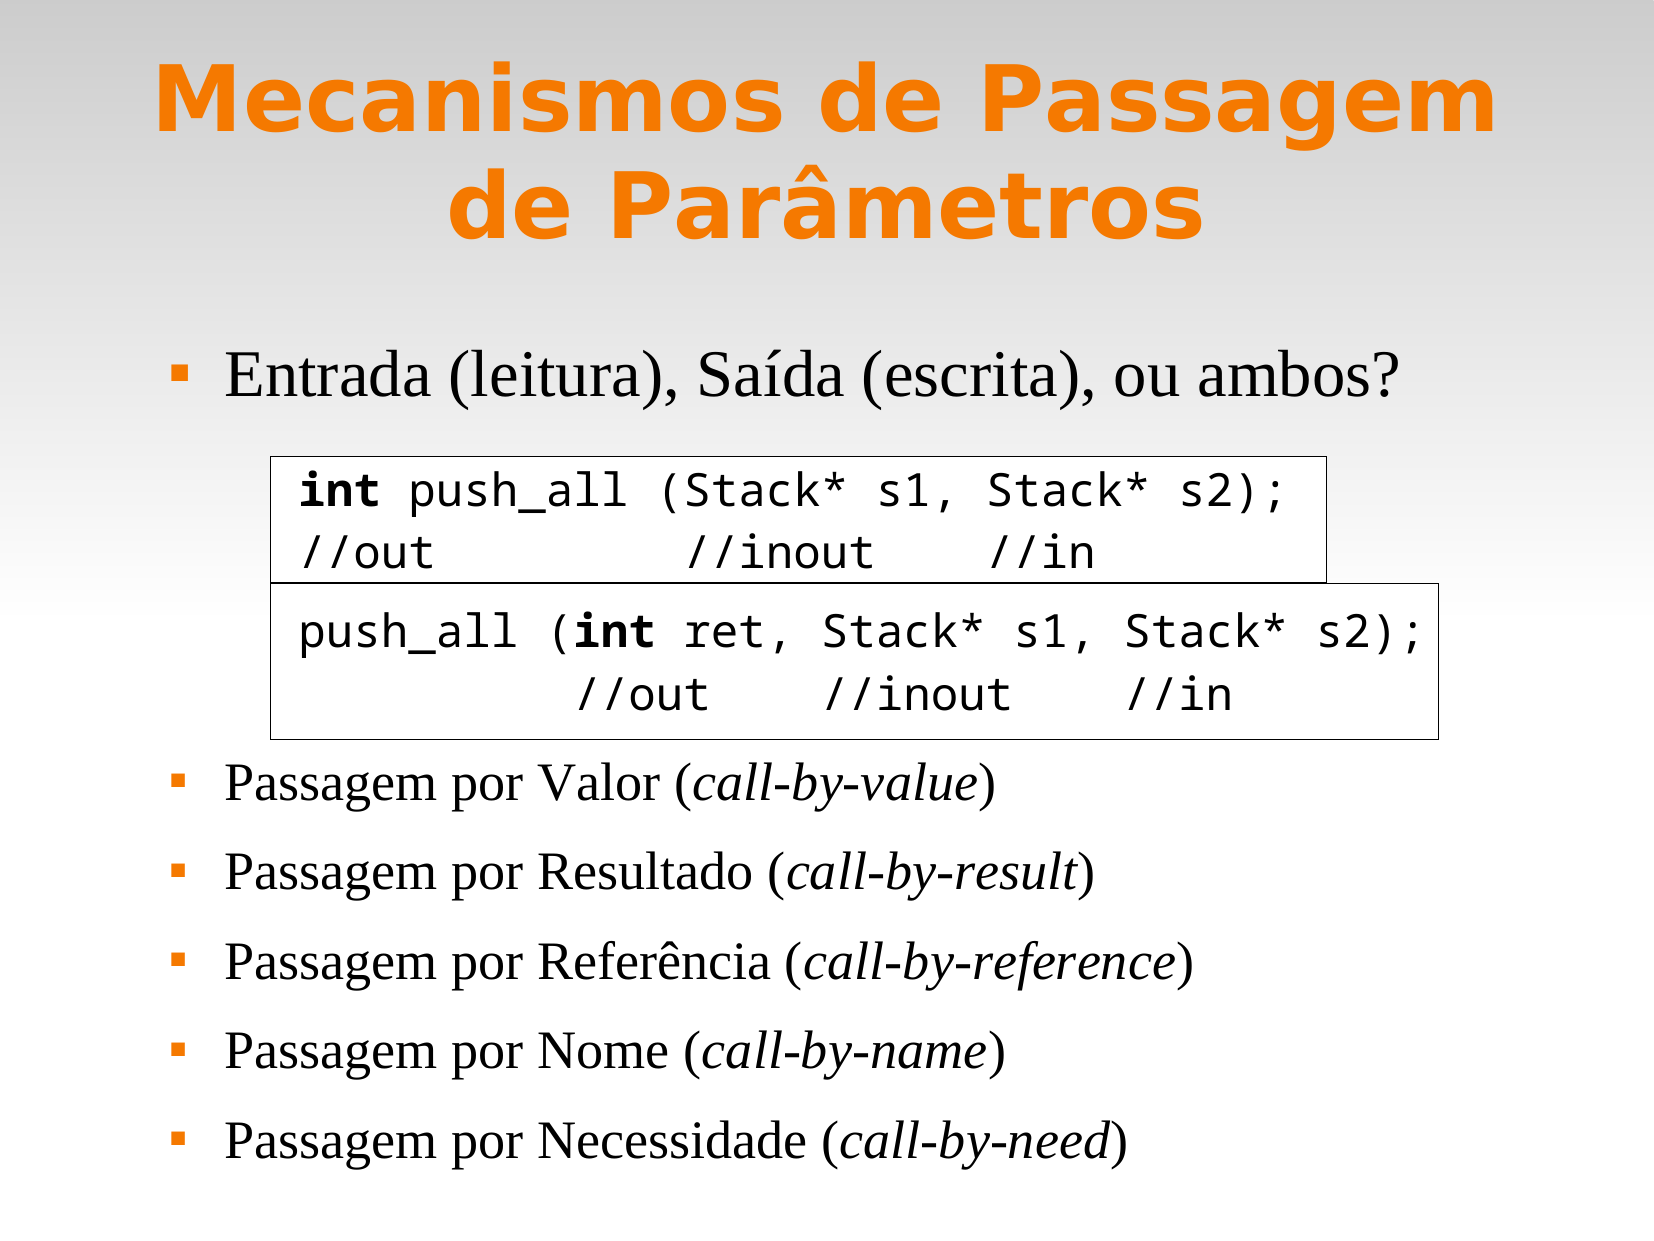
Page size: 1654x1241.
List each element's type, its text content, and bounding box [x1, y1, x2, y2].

list Entrada (leitura), Saída (escrita), ou ambos? Passagem por Valor (call-by-value) Passagem por Resultado (call-by-result) Passagem por Referência (call-by-reference) Passagem por Nome (call-by-name) Passagem por Necessidade (call-by-need) [82, 337, 1571, 1225]
text_box int push_all (Stack* s1, Stack* s2); //out //inout //in [270, 467, 1327, 572]
title Mecanismos de Passagem de Parâmetros [82, 45, 1571, 261]
text_box push_all (int ret, Stack* s1, Stack* s2); //out //inout //in [270, 583, 1439, 740]
